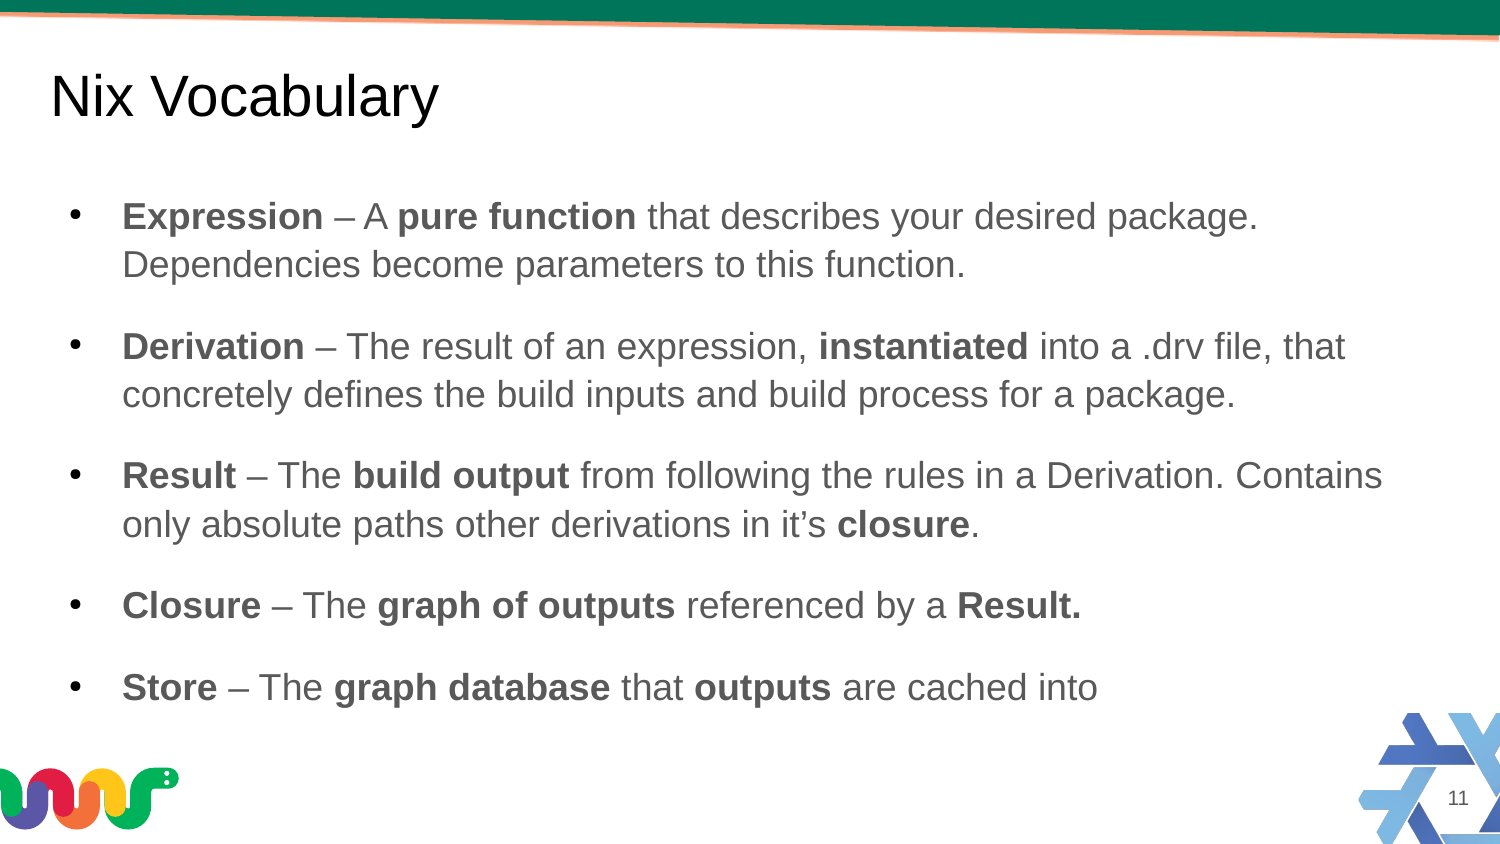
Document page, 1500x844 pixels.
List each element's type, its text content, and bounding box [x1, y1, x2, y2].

title Nix Vocabulary [50, 49, 1448, 144]
picture [1358, 713, 1500, 844]
list Expression – A pure function that describes your desired package. Dependencies become parameters to this function. Derivation – The result of an expression, instantiated into a .drv file, that concretely defines the build inputs and build process for a package. Result – The build output from following the rules in a Derivation. Contains only absolute paths other derivations in it’s closure. Closure – The graph of outputs referenced by a Result. Store – The graph database that outputs are cached into [51, 189, 1449, 709]
